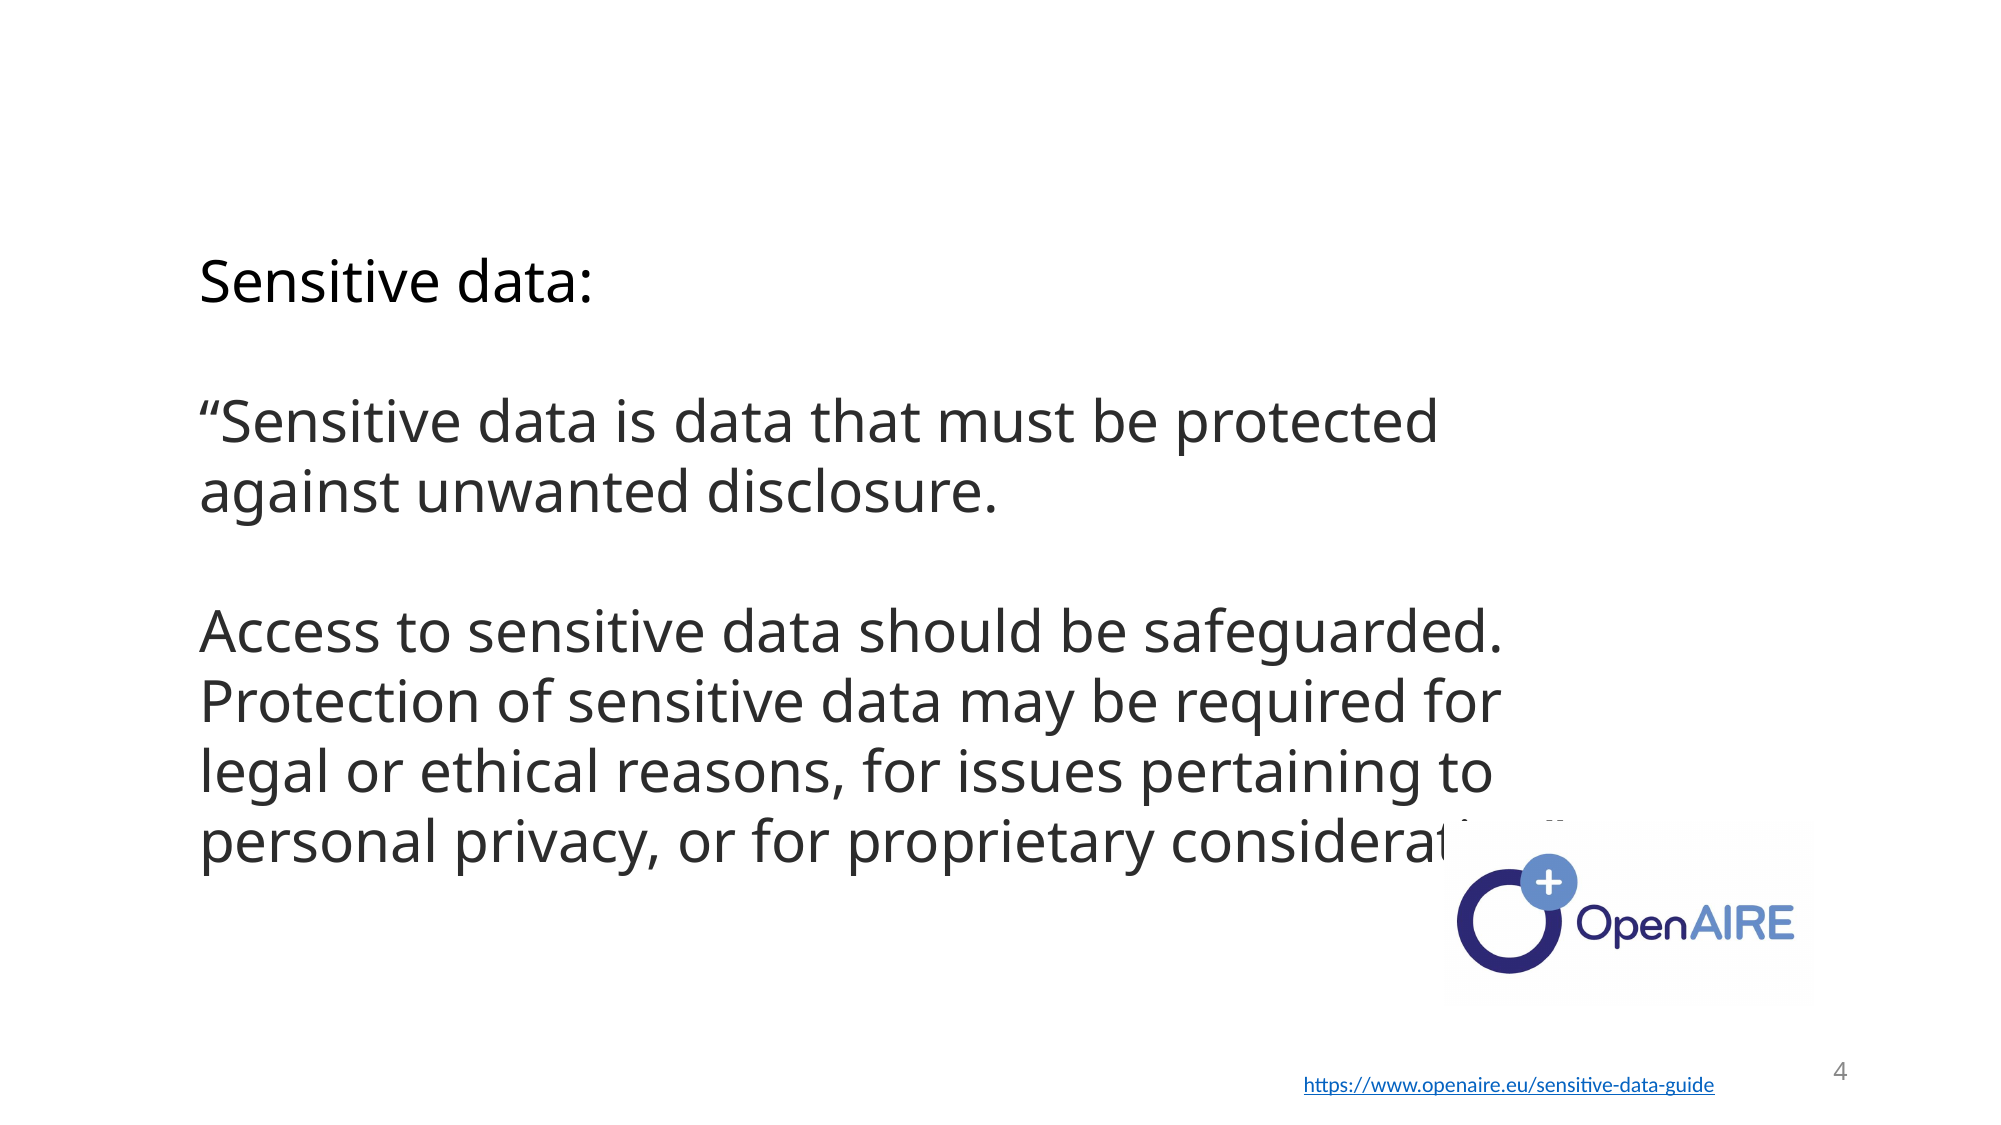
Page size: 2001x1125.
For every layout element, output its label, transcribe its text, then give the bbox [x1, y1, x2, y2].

text_box Sensitive data: “Sensitive data is data that must be protected against unwanted disclosure. Access to sensitive data should be safeguarded. Protection of sensitive data may be required for legal or ethical reasons, for issues pertaining to personal privacy, or for proprietary consideration” [184, 236, 1638, 882]
text_box https://www.openaire.eu/sensitive-data-guide [1275, 1062, 1749, 1105]
slide_number 1 [1412, 1042, 1863, 1103]
picture [1444, 821, 1814, 1006]
